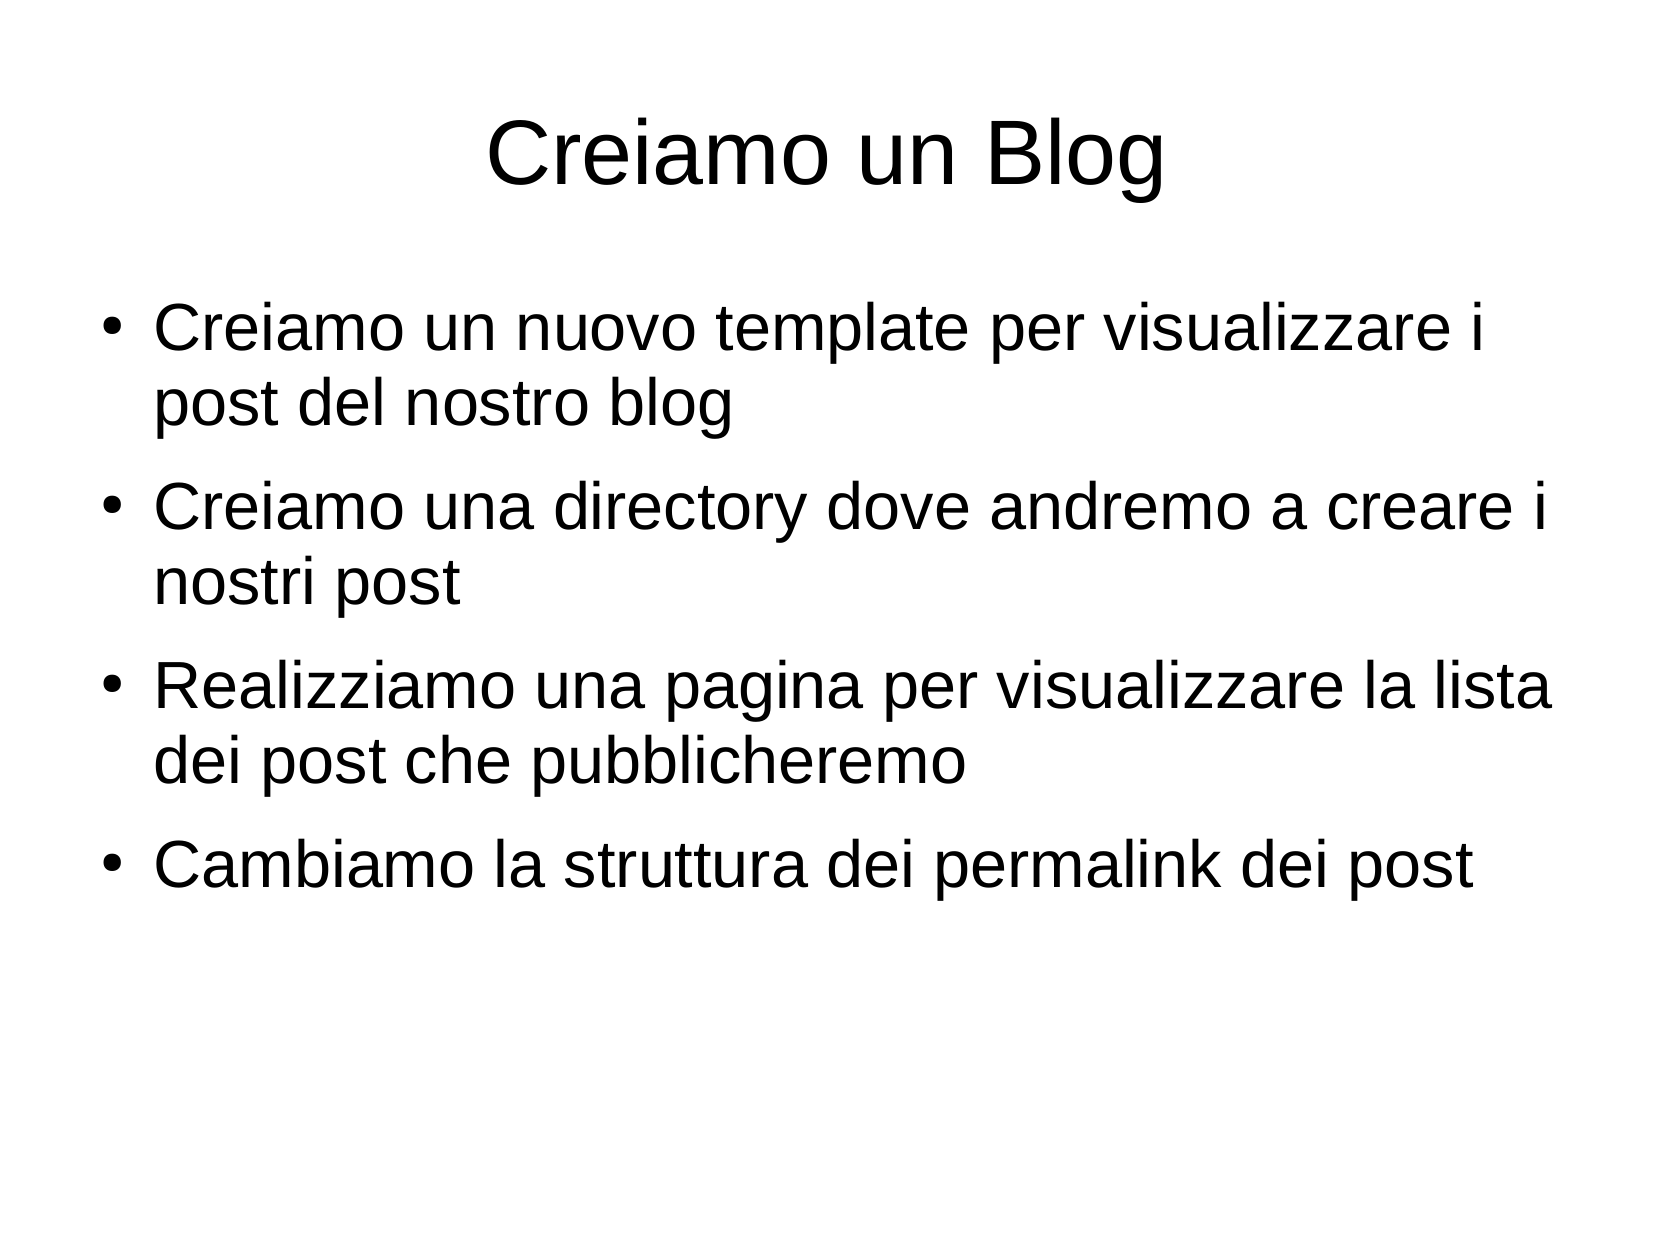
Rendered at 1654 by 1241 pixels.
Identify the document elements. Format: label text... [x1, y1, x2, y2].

title Creiamo un Blog [82, 49, 1571, 257]
list Creiamo un nuovo template per visualizzare i post del nostro blog Creiamo una directory dove andremo a creare i nostri post Realizziamo una pagina per visualizzare la lista dei post che pubblicheremo Cambiamo la struttura dei permalink dei post [82, 290, 1571, 1010]
